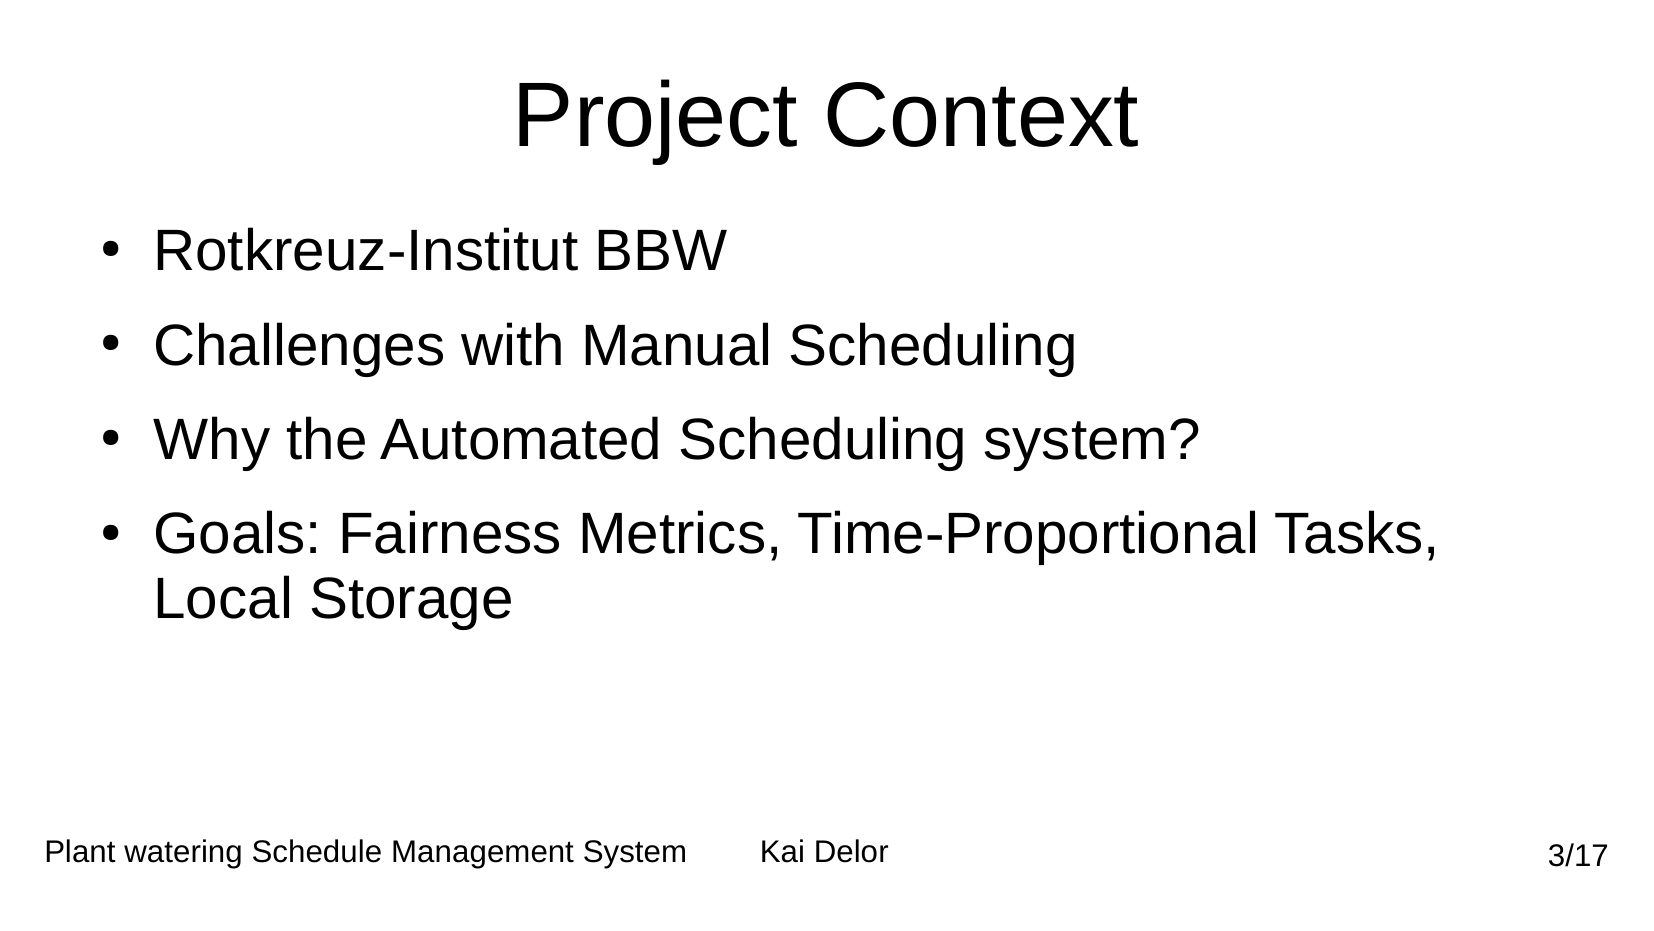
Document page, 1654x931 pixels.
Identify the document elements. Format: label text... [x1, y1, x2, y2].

text_box Kai Delor [745, 826, 904, 877]
text_box <Foliennummer>/17 [1358, 830, 1625, 886]
text_box Plant watering Schedule Management System [29, 826, 701, 877]
title Project Context [82, 37, 1571, 193]
list Rotkreuz-Institut BBW Challenges with Manual Scheduling Why the Automated Scheduling system? Goals: Fairness Metrics, Time-Proportional Tasks, Local Storage [82, 217, 1571, 758]
